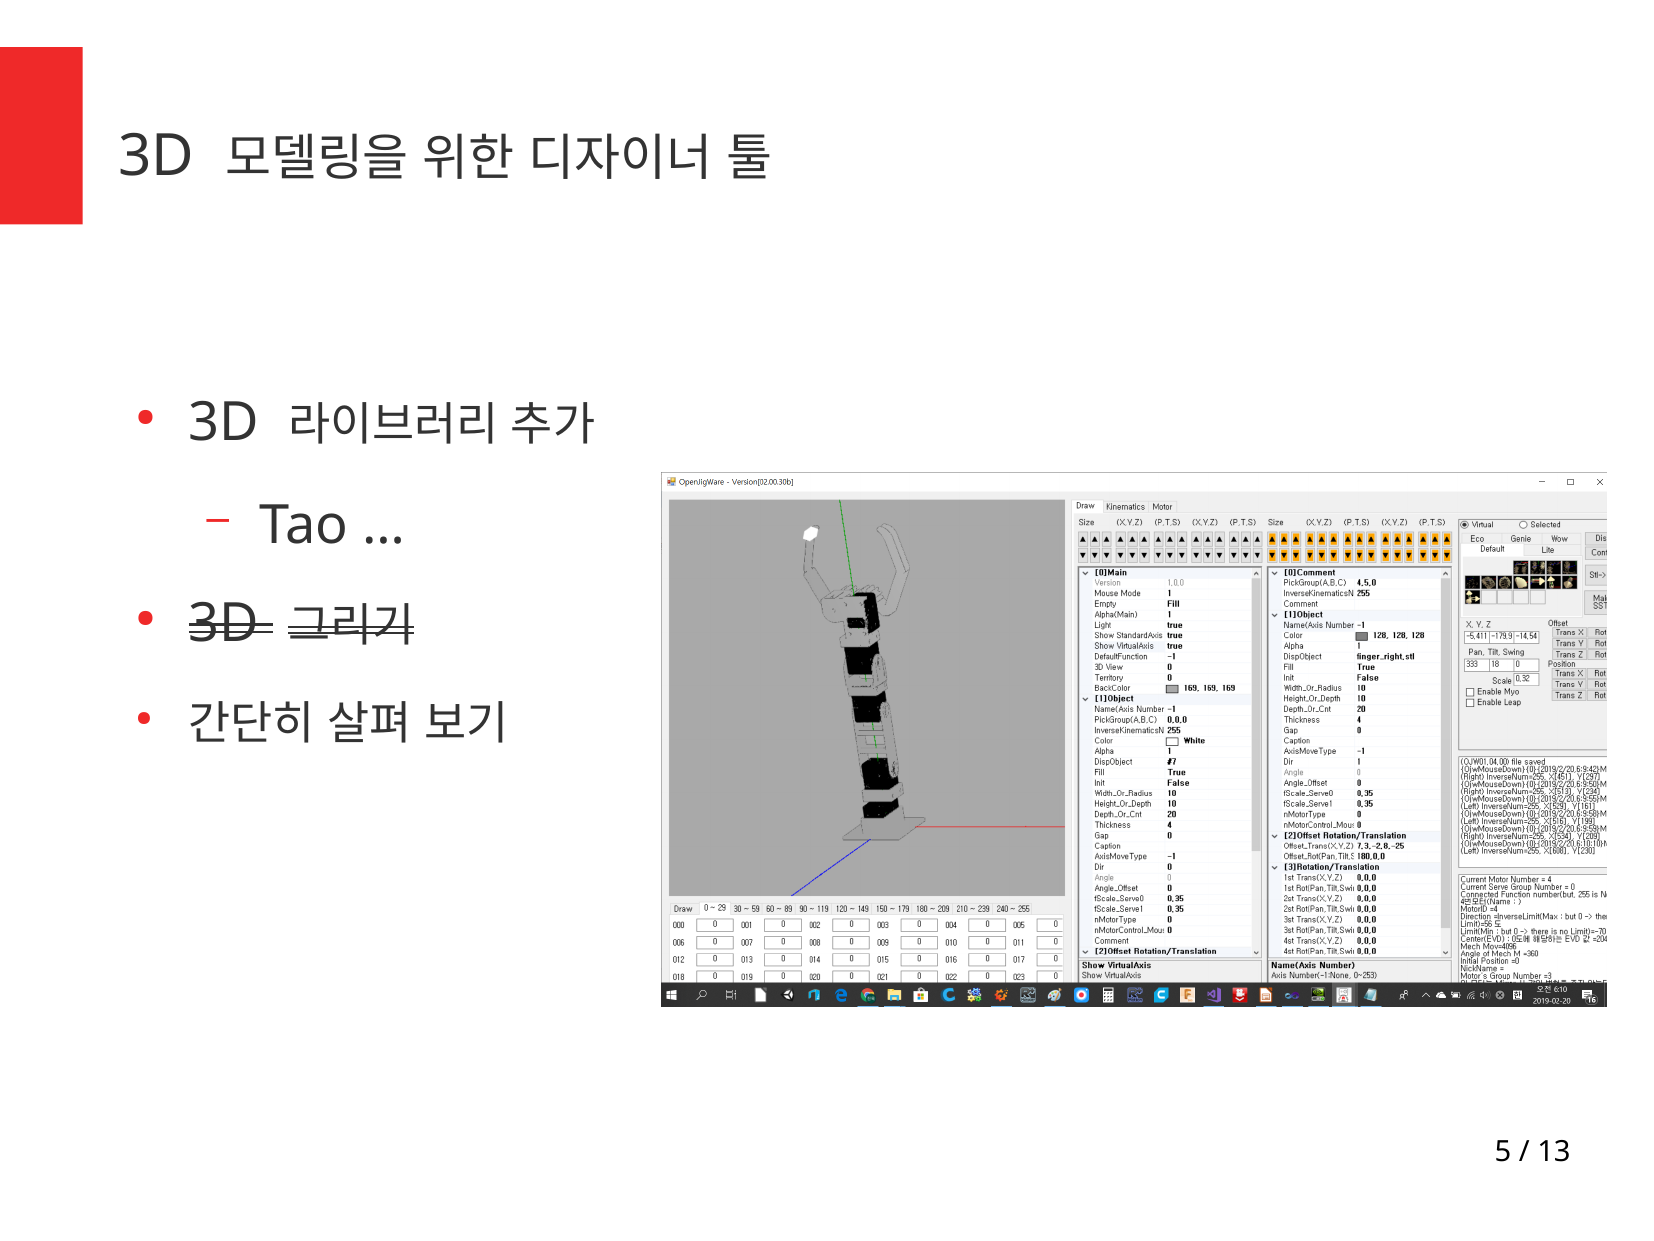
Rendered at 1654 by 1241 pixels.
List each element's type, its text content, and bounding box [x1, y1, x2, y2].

list 3D 라이브러리 추가 Tao … 3D 그리기 간단히 살펴 보기 [118, 381, 1536, 1102]
picture [661, 472, 1607, 1007]
title 3D 모델링을 위한 디자이너 툴 [118, 49, 1571, 257]
